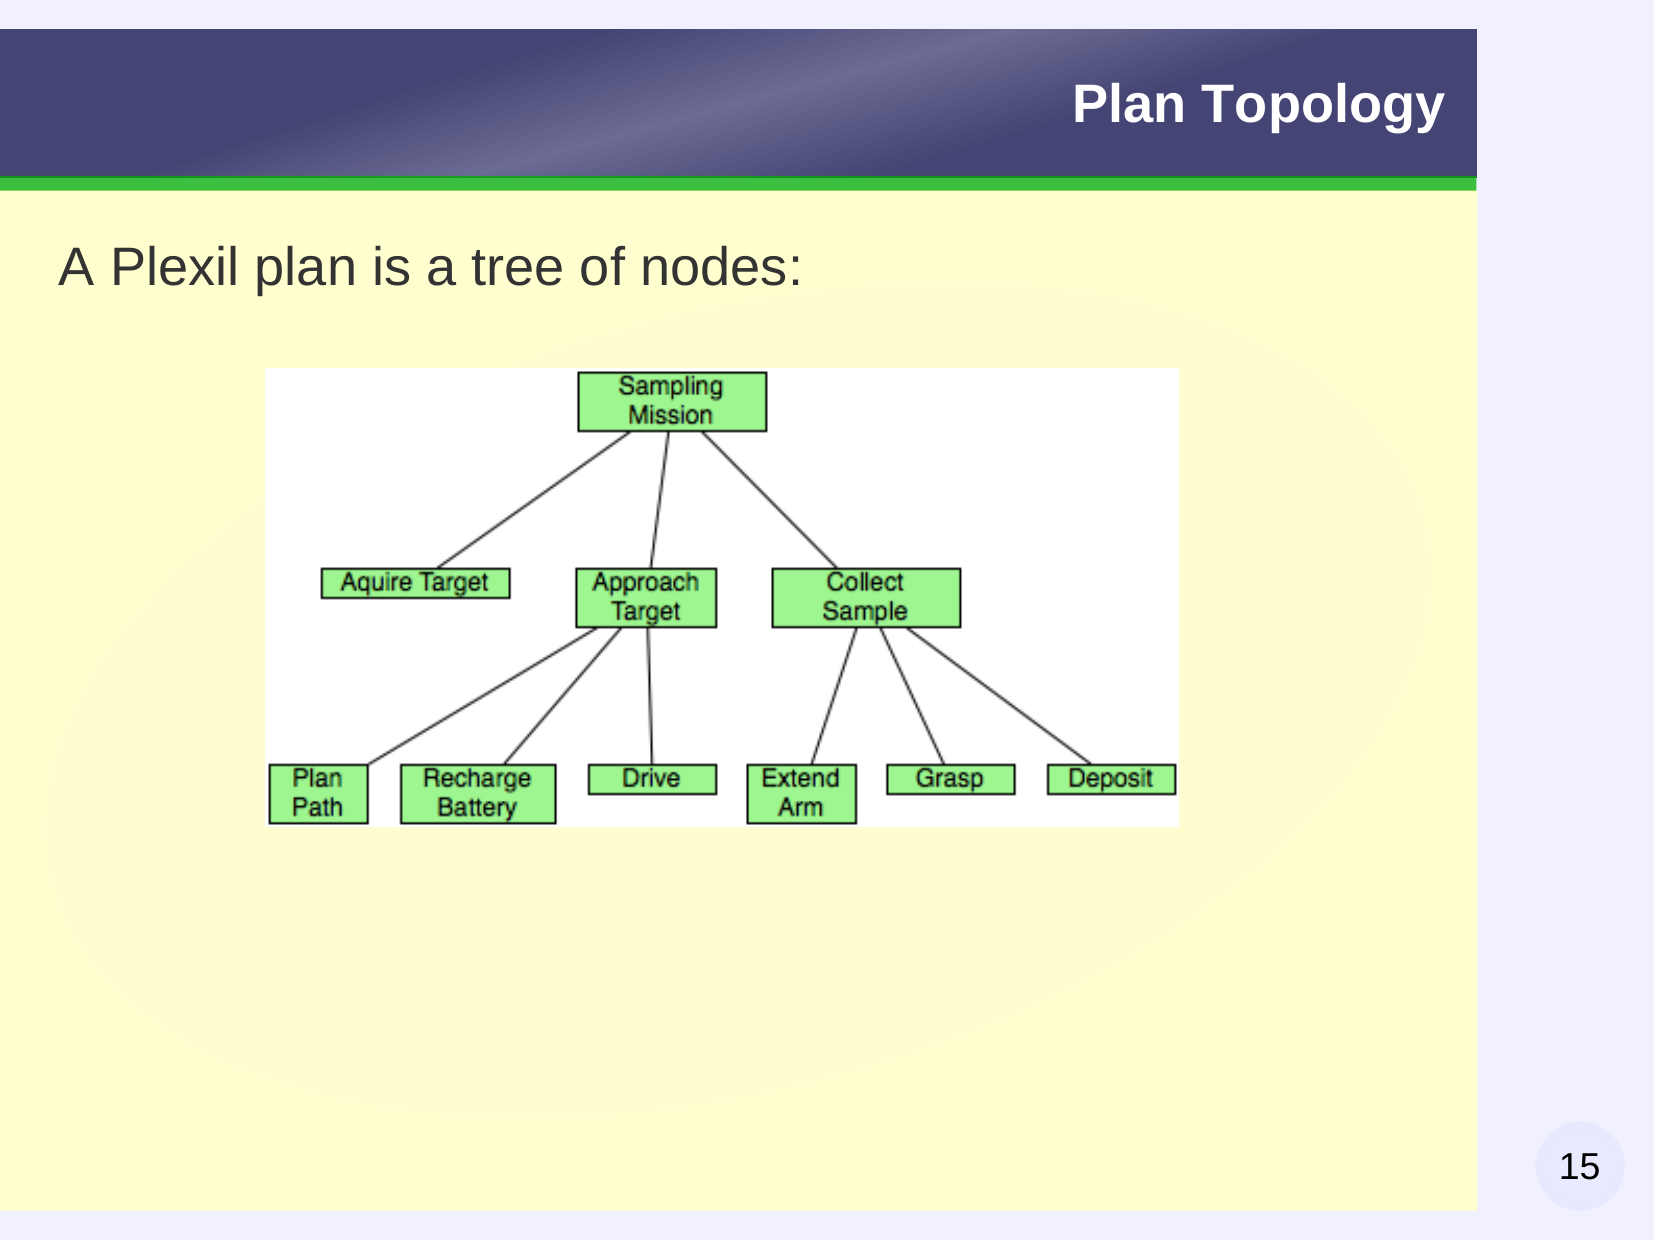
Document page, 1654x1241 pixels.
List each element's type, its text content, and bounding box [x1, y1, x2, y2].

list A Plexil plan is a tree of nodes: [59, 236, 1418, 1182]
picture [265, 368, 1179, 827]
title Plan Topology [29, 59, 1447, 148]
